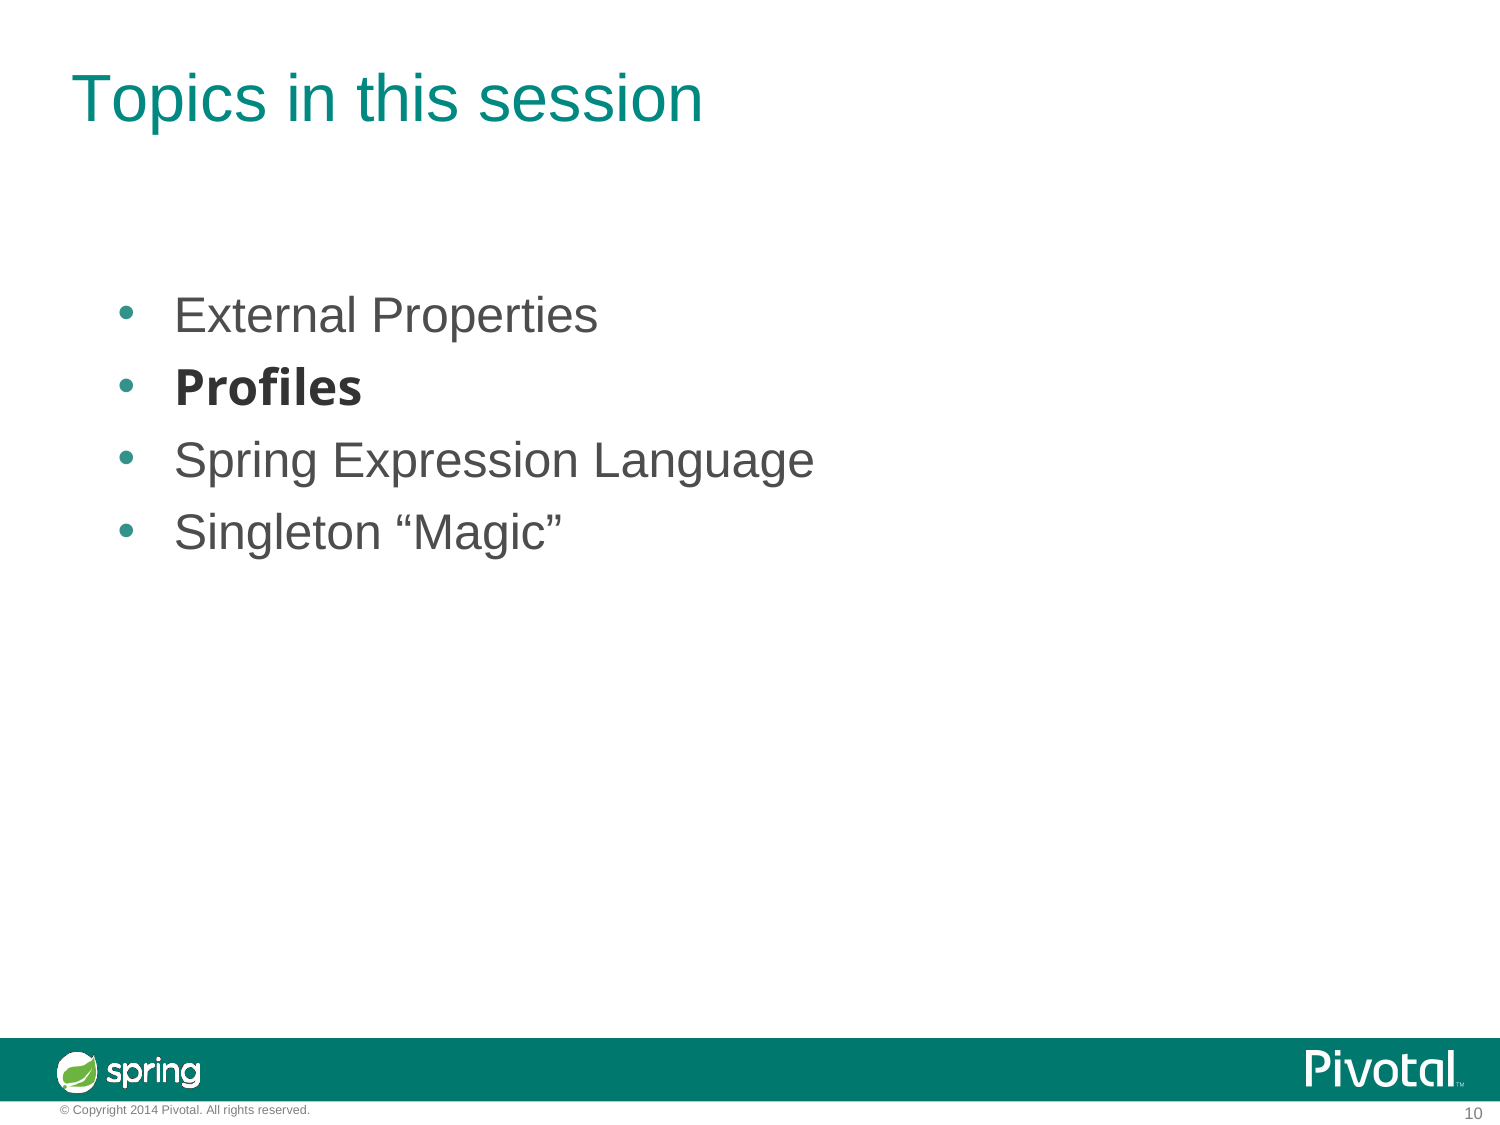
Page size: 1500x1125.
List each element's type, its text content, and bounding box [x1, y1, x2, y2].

list External Properties Profiles Spring Expression Language Singleton “Magic” [102, 274, 1394, 938]
picture [32, 1041, 210, 1103]
picture [1306, 1050, 1464, 1087]
title Topics in this session [56, 13, 1089, 176]
